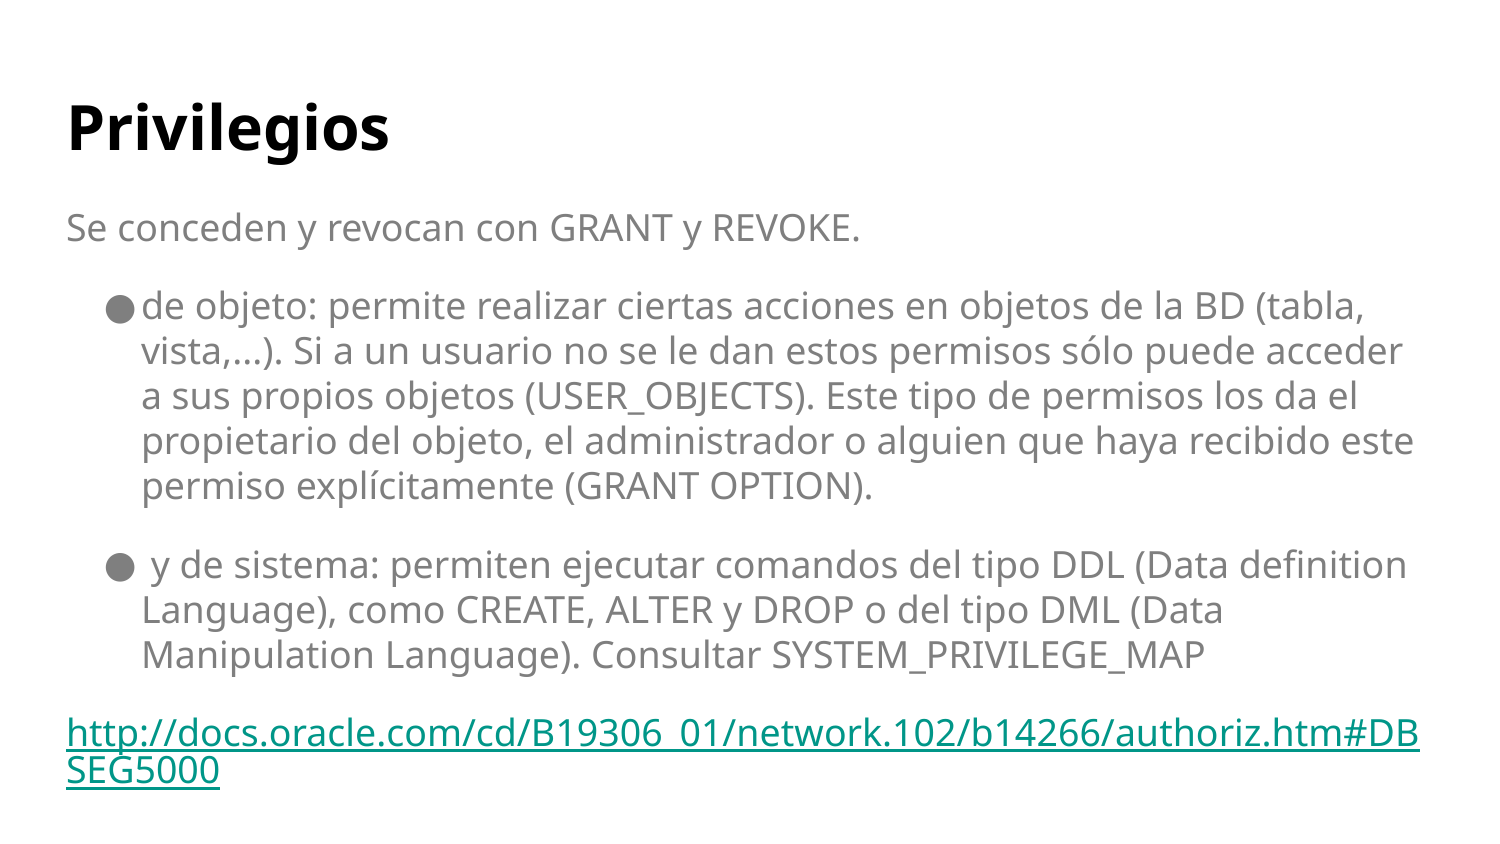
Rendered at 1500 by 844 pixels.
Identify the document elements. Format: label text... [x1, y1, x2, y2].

title Privilegios [51, 72, 1449, 176]
list Se conceden y revocan con GRANT y REVOKE. de objeto: permite realizar ciertas acciones en objetos de la BD (tabla, vista,...). Si a un usuario no se le dan estos permisos sólo puede acceder a sus propios objetos (USER_OBJECTS). Este tipo de permisos los da el propietario del objeto, el administrador o alguien que haya recibido este permiso explícitamente (GRANT OPTION). y de sistema: permiten ejecutar comandos del tipo DDL (Data definition Language), como CREATE, ALTER y DROP o del tipo DML (Data Manipulation Language). Consultar SYSTEM_PRIVILEGE_MAP http://docs.oracle.com/cd/B19306_01/network.102/b14266/authoriz.htm#DBSEG5000 [51, 189, 1449, 750]
